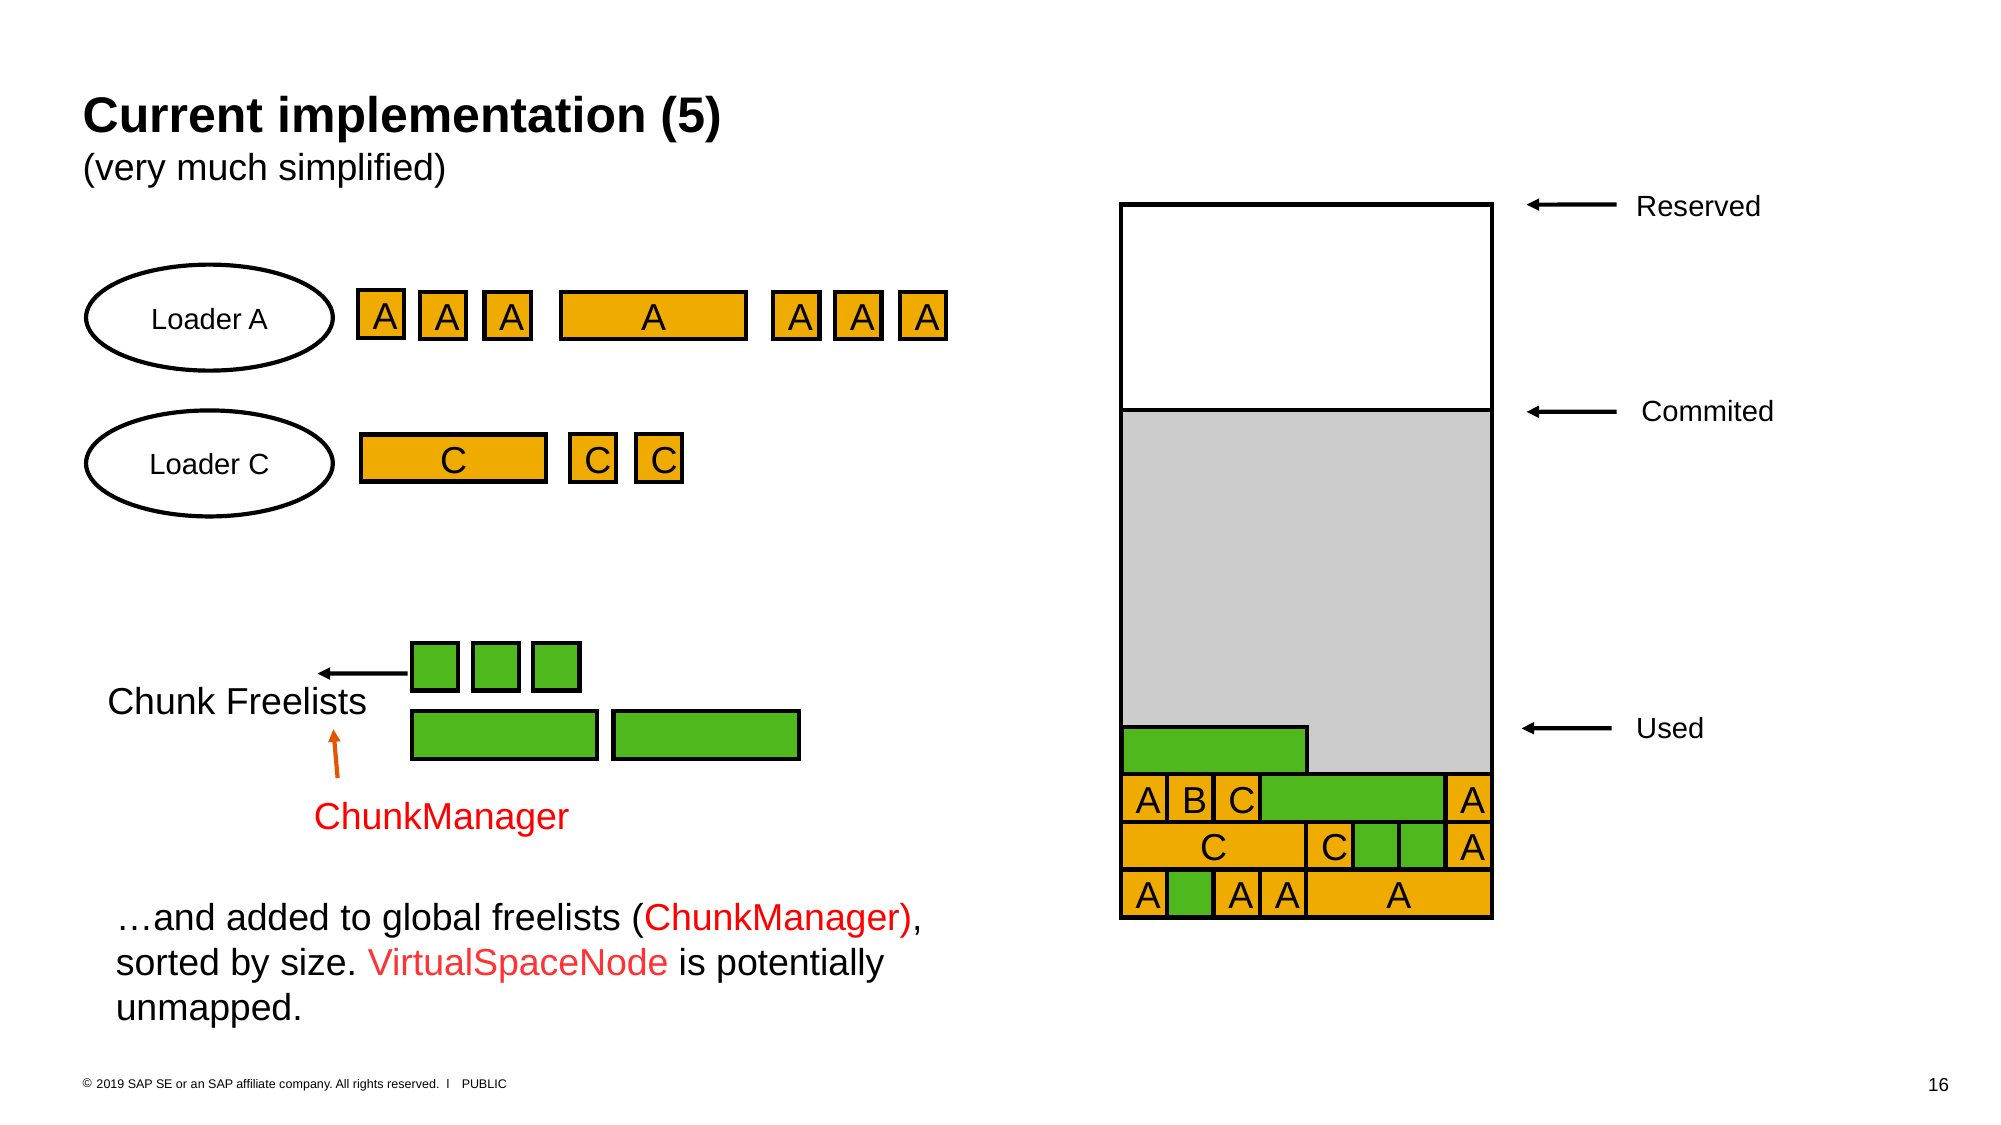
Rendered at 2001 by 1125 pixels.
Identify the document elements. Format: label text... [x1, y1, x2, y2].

text_box [472, 642, 520, 691]
text_box [411, 642, 459, 691]
text_box ChunkManager [313, 791, 678, 837]
text_box A [1120, 774, 1167, 822]
text_box Reserved [1636, 186, 1762, 222]
text_box A [484, 291, 531, 340]
text_box [1120, 869, 1306, 918]
text_box A [560, 291, 747, 340]
text_box C [635, 434, 683, 482]
text_box C [569, 434, 617, 482]
text_box A [835, 291, 882, 340]
text_box A [1213, 869, 1260, 917]
text_box [411, 711, 598, 759]
text_box A [1445, 822, 1492, 870]
text_box A [773, 291, 820, 340]
text_box A [899, 291, 947, 340]
text_box Loader A [86, 264, 333, 371]
text_box A [1120, 869, 1167, 917]
title Current implementation (5) (very much simplified) [82, 82, 1918, 189]
text_box Loader C [86, 410, 333, 517]
text_box [613, 711, 799, 759]
text_box A [1446, 774, 1492, 822]
text_box A [1260, 869, 1306, 917]
text_box C [361, 434, 547, 482]
text_box C [1120, 822, 1306, 869]
text_box C [1213, 775, 1259, 822]
text_box [533, 642, 580, 691]
text_box Used [1636, 709, 1705, 745]
text_box Chunk Freelists [107, 676, 381, 722]
text_box A [419, 291, 467, 340]
text_box A [1306, 870, 1492, 918]
text_box …and added to global freelists (ChunkManager), sorted by size. VirtualSpaceNode is potentially unmapped. [115, 893, 1029, 1029]
text_box Commited [1641, 392, 1775, 428]
text_box A [357, 290, 405, 338]
text_box C [1306, 822, 1352, 870]
text_box B [1167, 775, 1213, 822]
text_box [1120, 410, 1492, 870]
